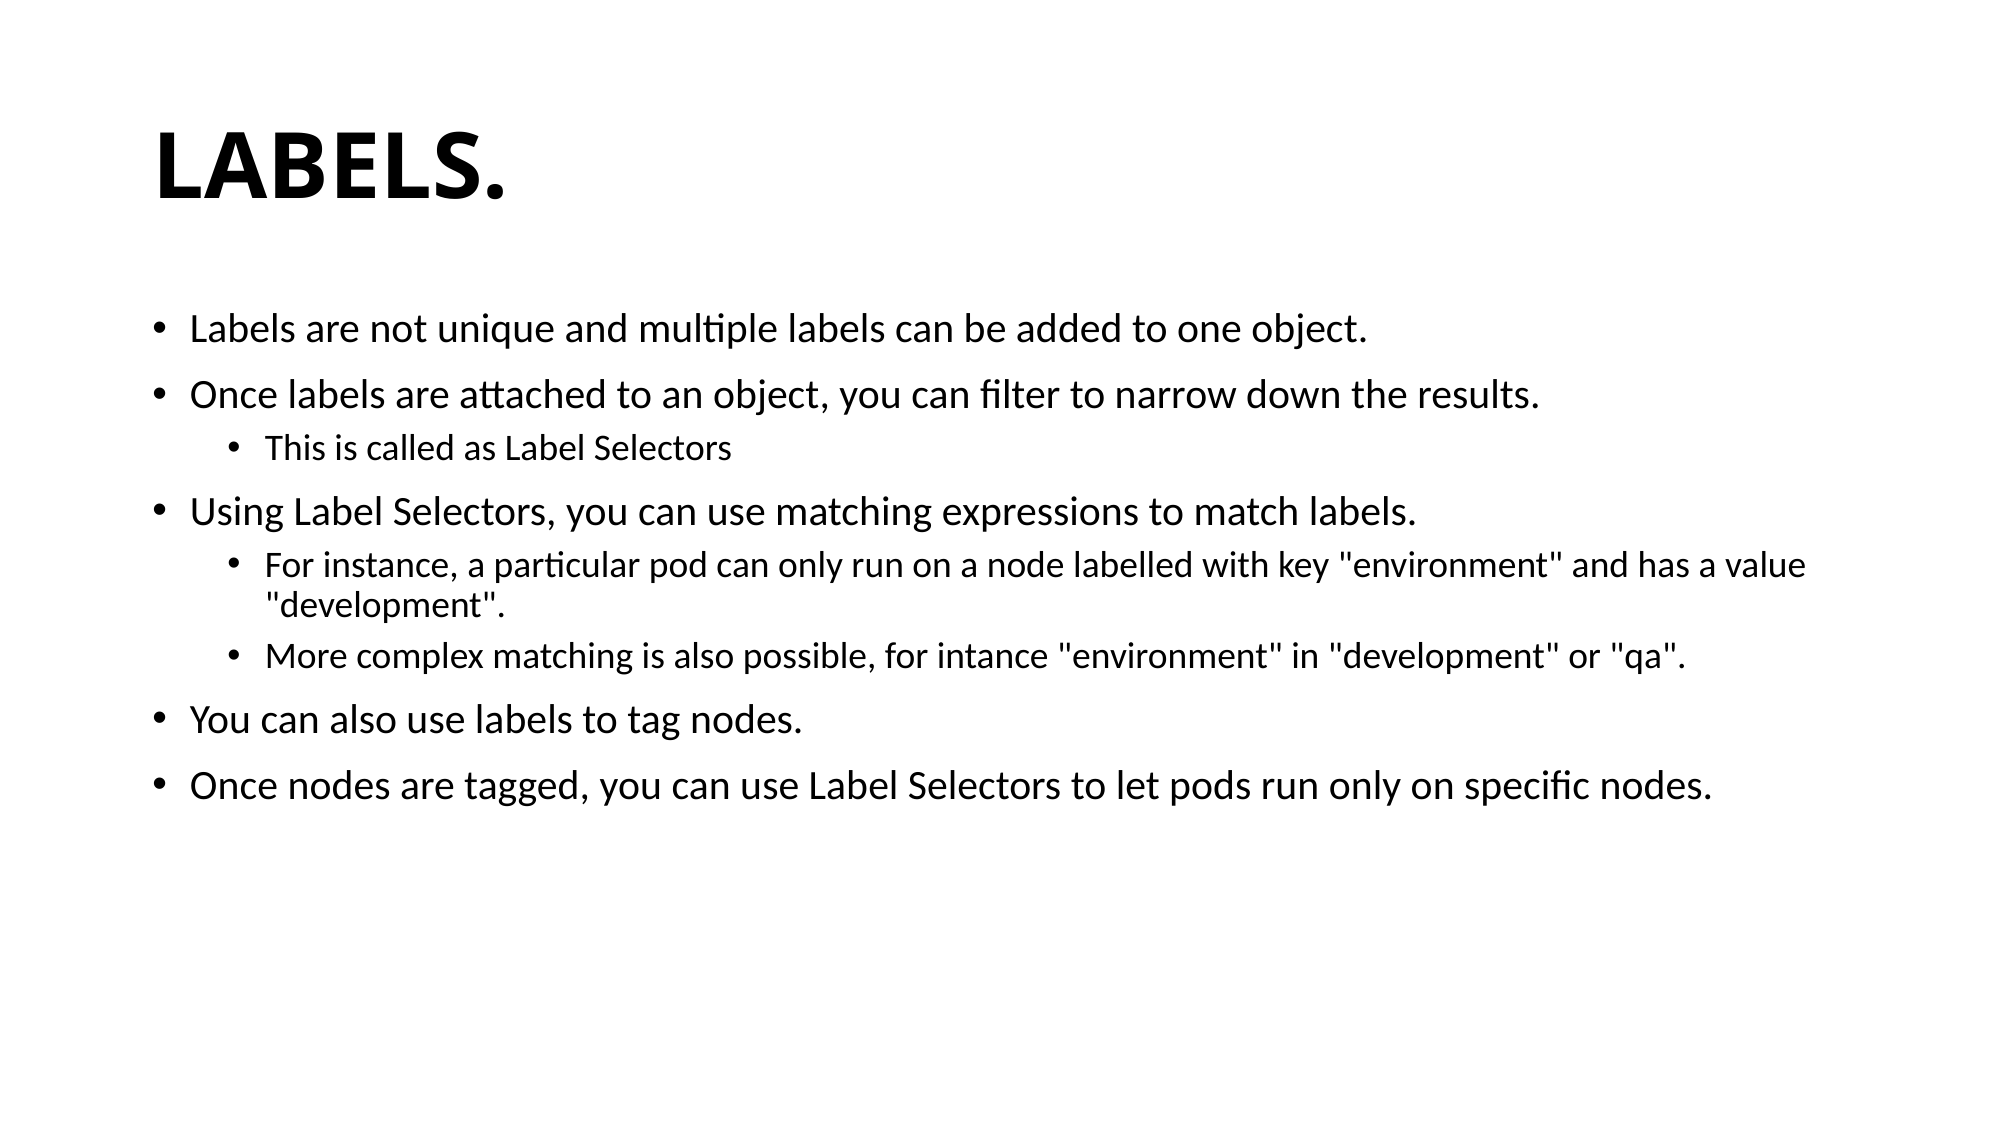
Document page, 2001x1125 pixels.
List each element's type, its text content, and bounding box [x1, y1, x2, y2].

list Labels are not unique and multiple labels can be added to one object. Once labels are attached to an object, you can filter to narrow down the results. This is called as Label Selectors Using Label Selectors, you can use matching expressions to match labels. For instance, a particular pod can only run on a node labelled with key "environment" and has a value "development". More complex matching is also possible, for intance "environment" in "development" or "qa". You can also use labels to tag nodes. Once nodes are tagged, you can use Label Selectors to let pods run only on specific nodes. [137, 299, 1863, 1014]
title LABELS. [137, 59, 1863, 278]
